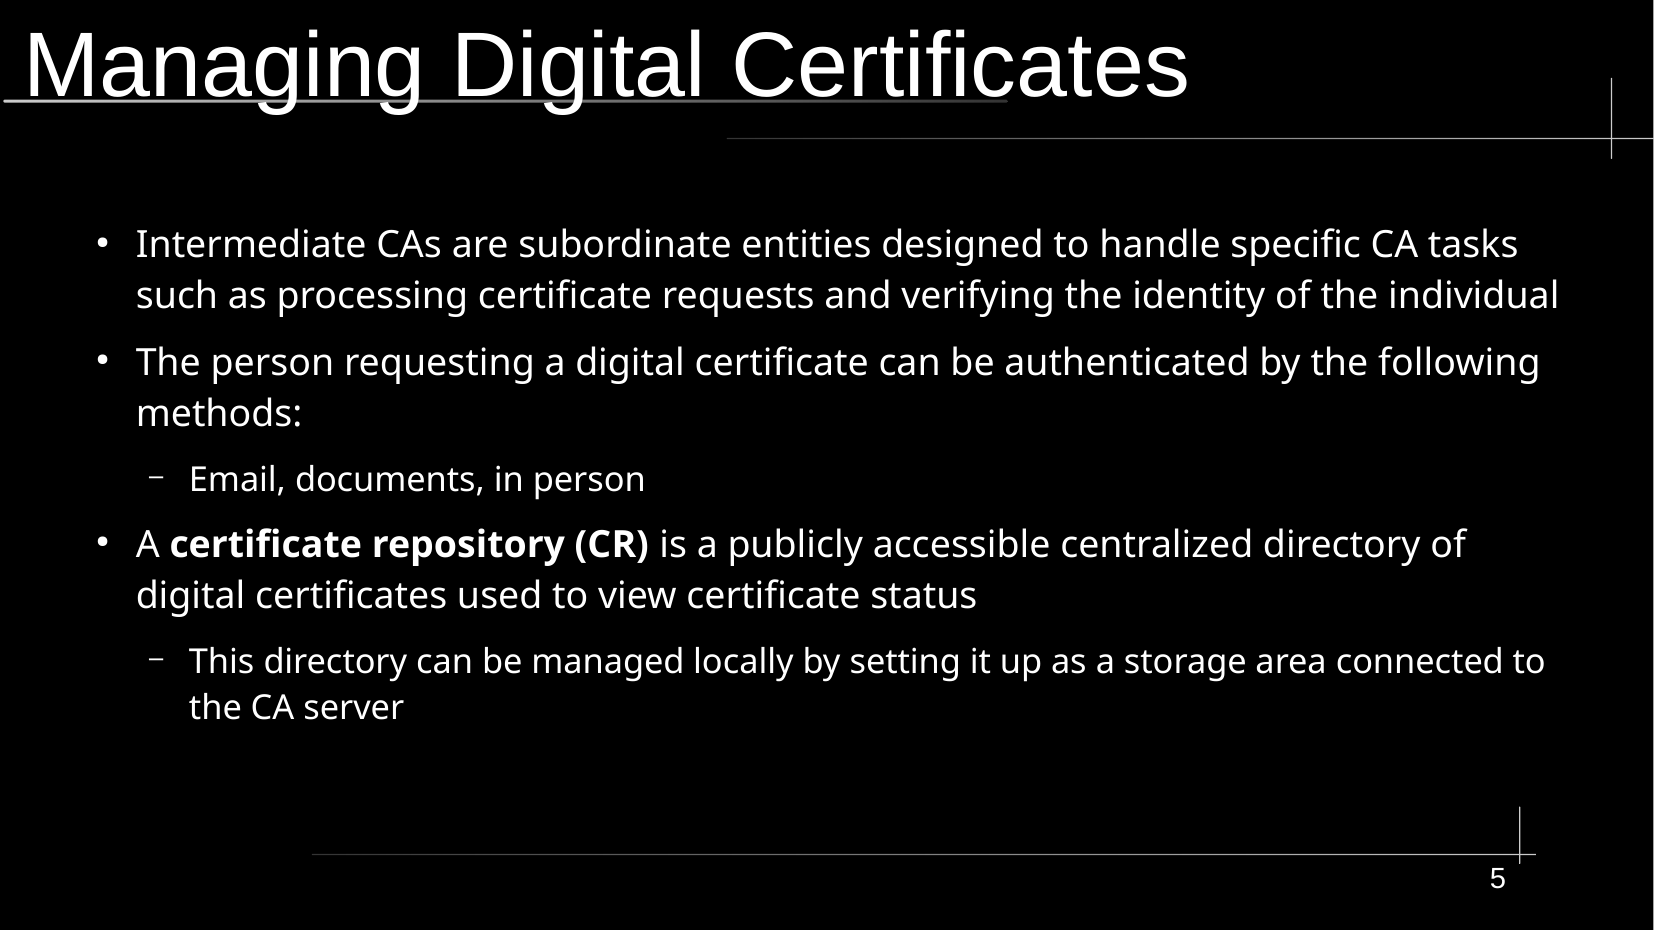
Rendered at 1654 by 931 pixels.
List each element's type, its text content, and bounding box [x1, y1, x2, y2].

title Managing Digital Certificates [23, 11, 1589, 119]
list Intermediate CAs are subordinate entities designed to handle specific CA tasks such as processing certificate requests and verifying the identity of the individual The person requesting a digital certificate can be authenticated by the following methods: Email, documents, in person A certificate repository (CR) is a publicly accessible centralized directory of digital certificates used to view certificate status This directory can be managed locally by setting it up as a storage area connected to the CA server [82, 217, 1571, 758]
